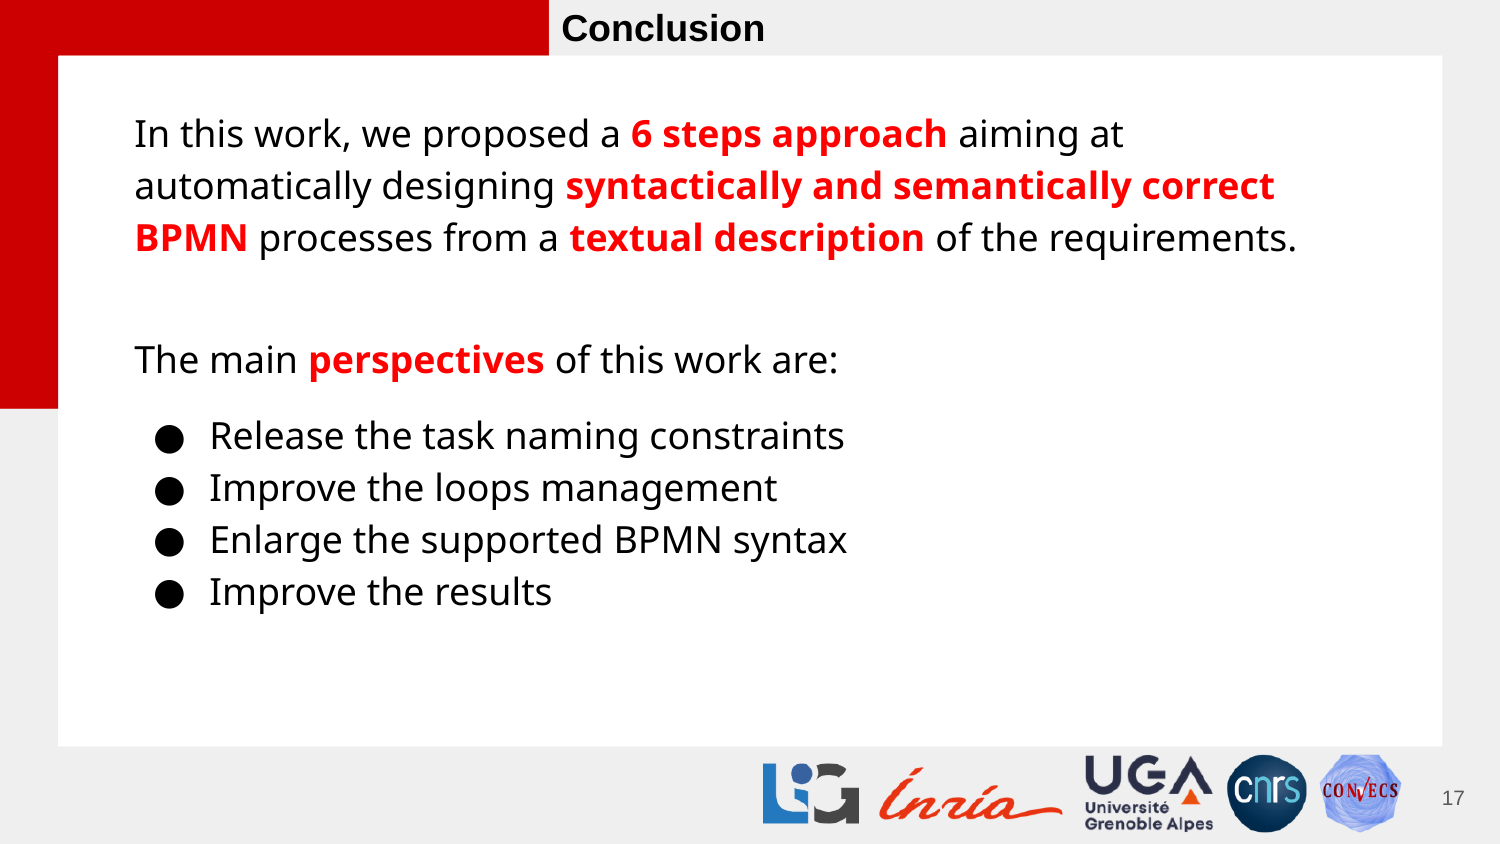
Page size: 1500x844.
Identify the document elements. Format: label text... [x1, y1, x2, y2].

slide_number <number> [1389, 764, 1480, 830]
picture [0, 0, 1500, 844]
text_box Conclusion [546, 0, 1441, 55]
text_box In this work, we proposed a 6 steps approach aiming at automatically designing syntactically and semantically correct BPMN processes from a textual description of the requirements. The main perspectives of this work are: Release the task naming constraints Improve the loops management Enlarge the supported BPMN syntax Improve the results [119, 88, 1381, 744]
